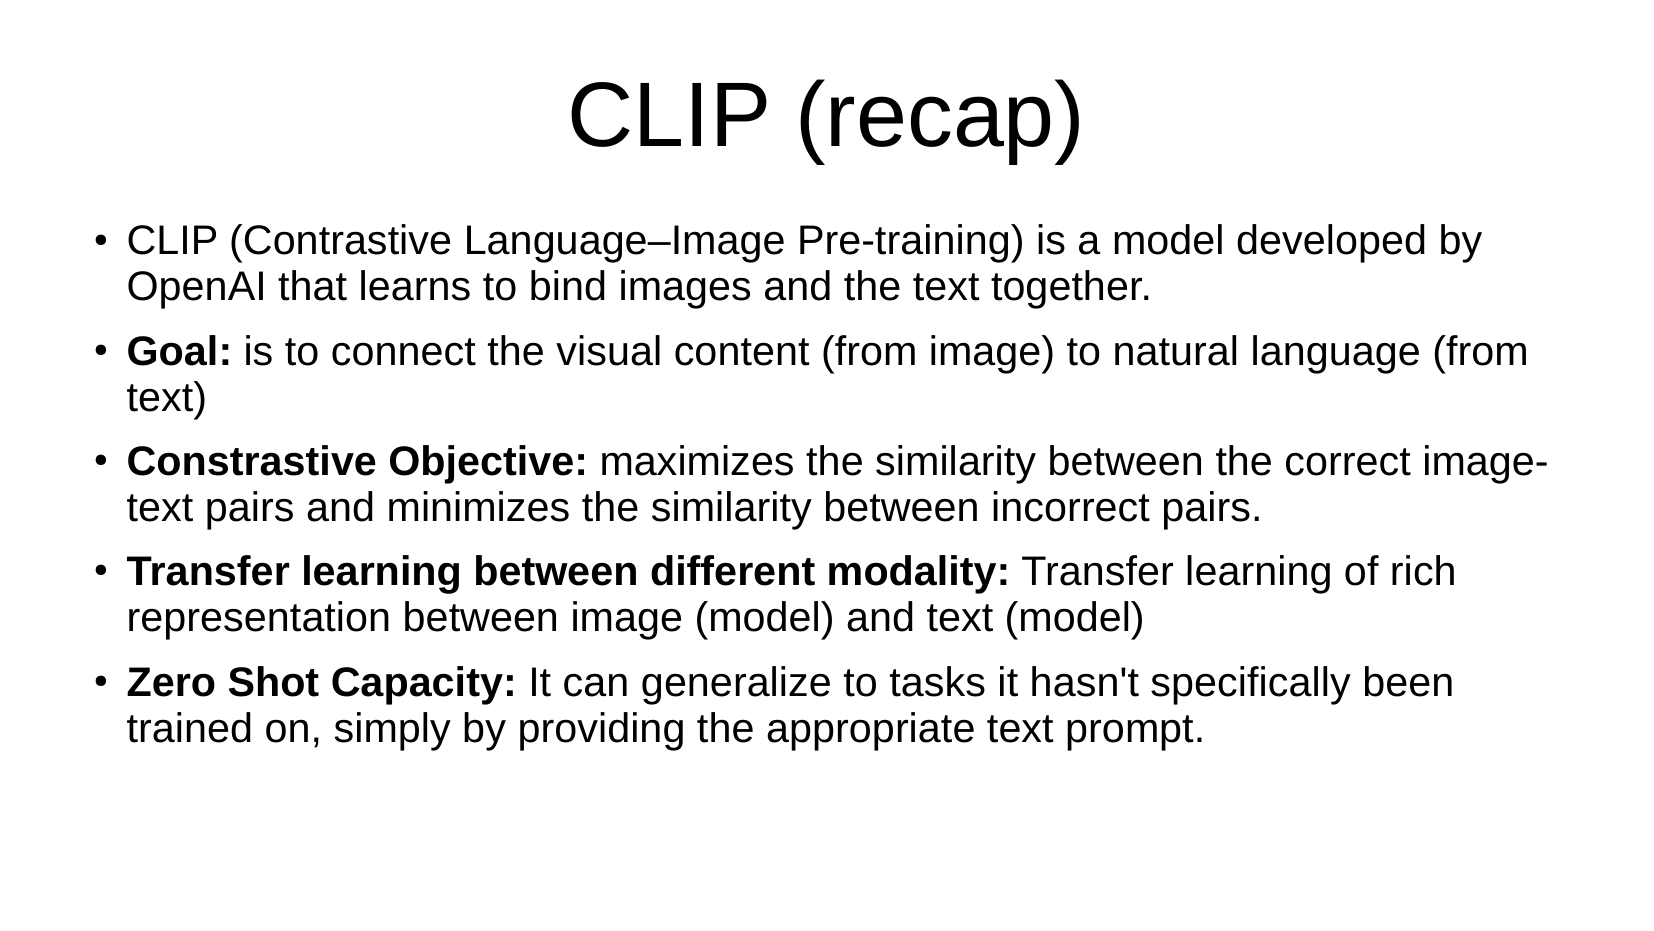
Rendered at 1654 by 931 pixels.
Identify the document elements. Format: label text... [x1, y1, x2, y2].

title CLIP (recap) [82, 37, 1571, 193]
list CLIP (Contrastive Language–Image Pre-training) is a model developed by OpenAI that learns to bind images and the text together. Goal: is to connect the visual content (from image) to natural language (from text) Constrastive Objective: maximizes the similarity between the correct image-text pairs and minimizes the similarity between incorrect pairs. Transfer learning between different modality: Transfer learning of rich representation between image (model) and text (model) Zero Shot Capacity: It can generalize to tasks it hasn't specifically been trained on, simply by providing the appropriate text prompt. [82, 217, 1571, 758]
